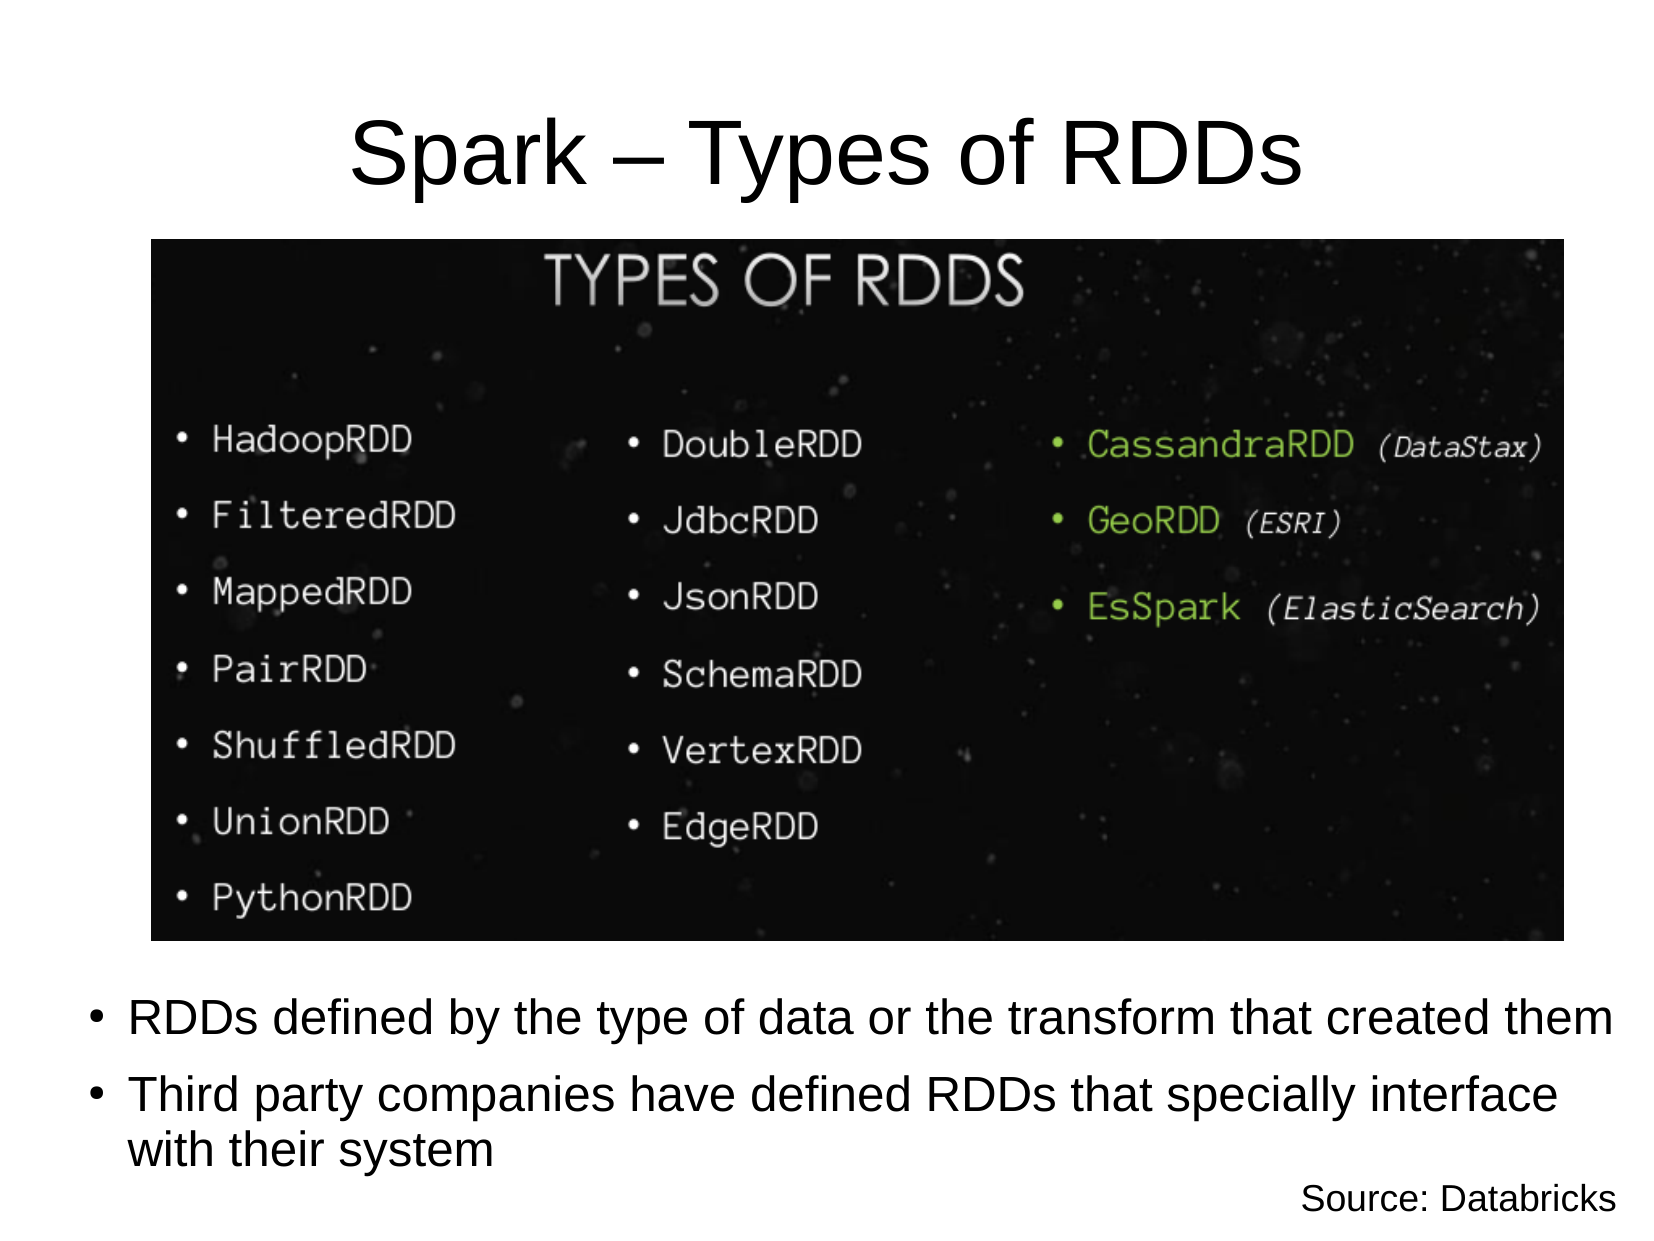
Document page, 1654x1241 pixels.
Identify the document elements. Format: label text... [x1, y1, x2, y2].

title Spark – Types of RDDs [82, 49, 1571, 257]
list RDDs defined by the type of data or the transform that created them Third party companies have defined RDDs that specially interface with their system [75, 990, 1621, 1186]
text_box Source: Databricks [1215, 1170, 1653, 1231]
picture [151, 239, 1564, 941]
